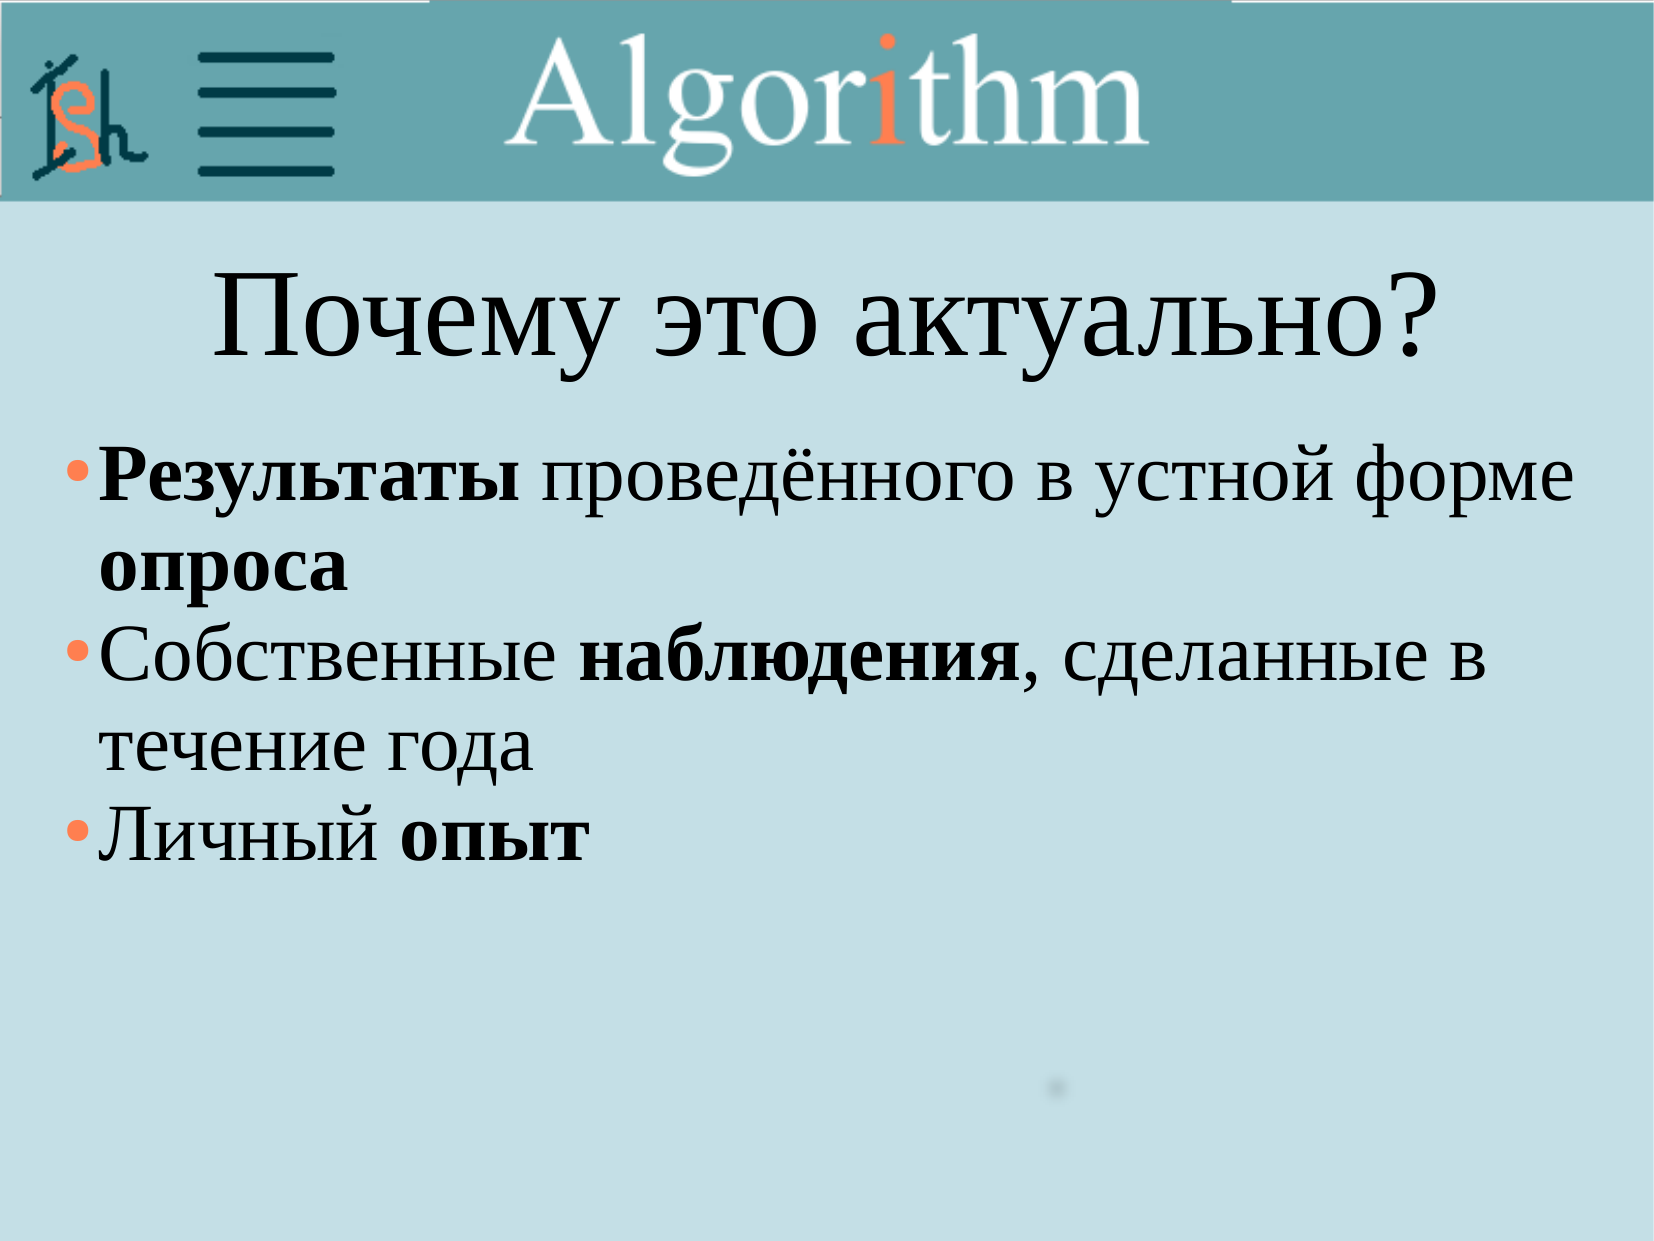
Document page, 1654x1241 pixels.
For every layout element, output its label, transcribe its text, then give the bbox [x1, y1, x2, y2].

title Почему это актуально? [82, 210, 1571, 417]
text_box Результаты проведённого в устной форме опроса Собственные наблюдения, сделанные в течение года Личный опыт [48, 420, 1654, 1216]
picture [0, 0, 1654, 1241]
